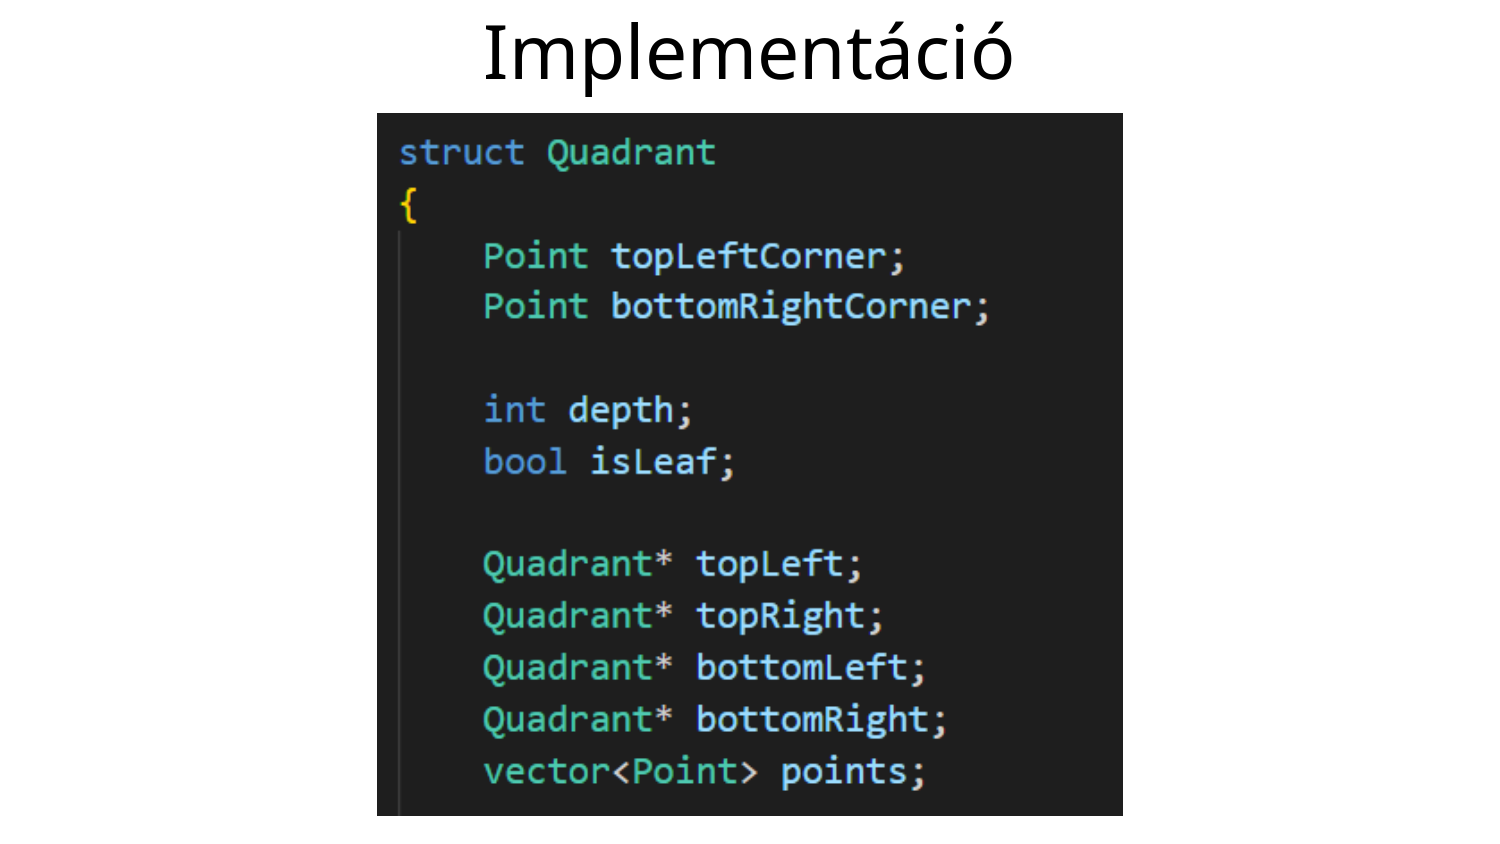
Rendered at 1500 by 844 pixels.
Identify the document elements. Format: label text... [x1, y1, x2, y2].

text_box Implementáció [44, 0, 1456, 99]
picture [377, 113, 1123, 816]
